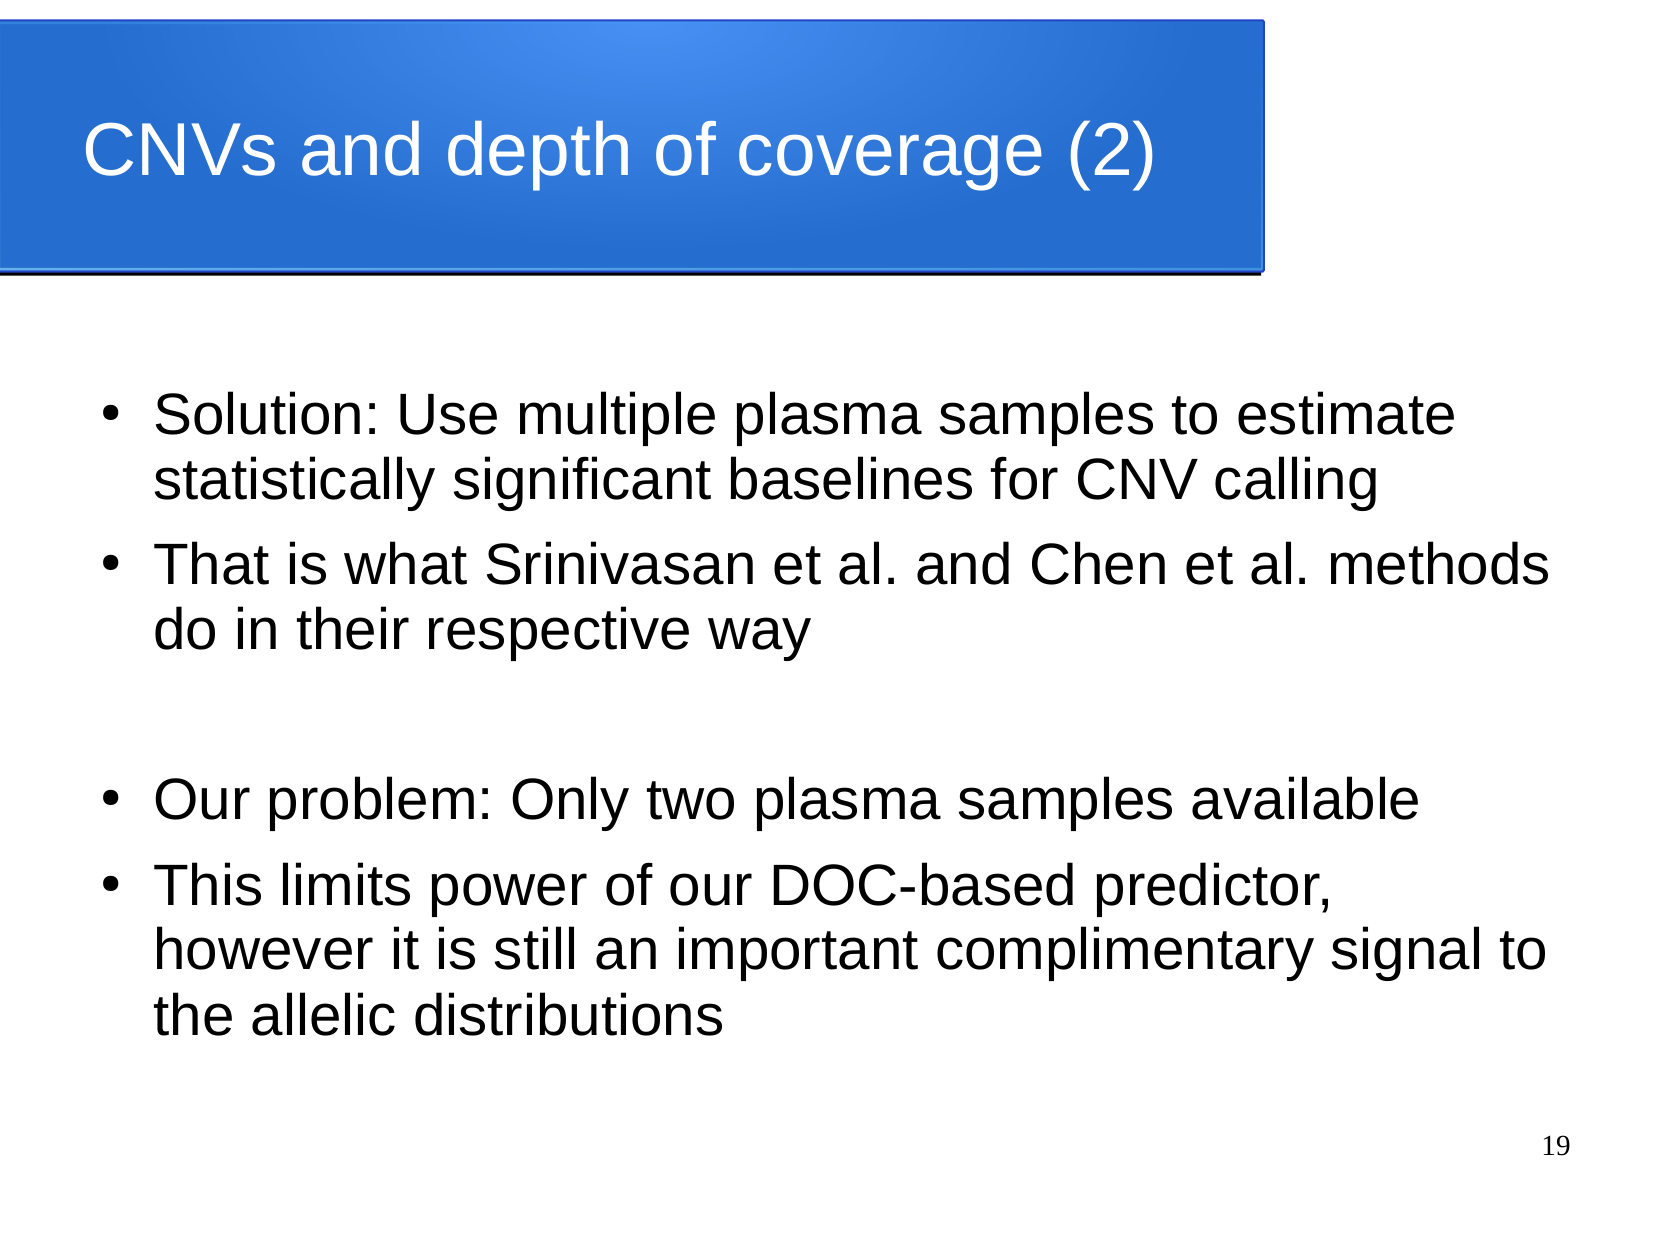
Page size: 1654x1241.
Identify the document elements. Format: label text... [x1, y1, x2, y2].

list Solution: Use multiple plasma samples to estimate statistically significant baselines for CNV calling That is what Srinivasan et al. and Chen et al. methods do in their respective way Our problem: Only two plasma samples available This limits power of our DOC-based predictor, however it is still an important complimentary signal to the allelic distributions [82, 381, 1571, 1102]
title CNVs and depth of coverage (2) [82, 47, 1235, 252]
